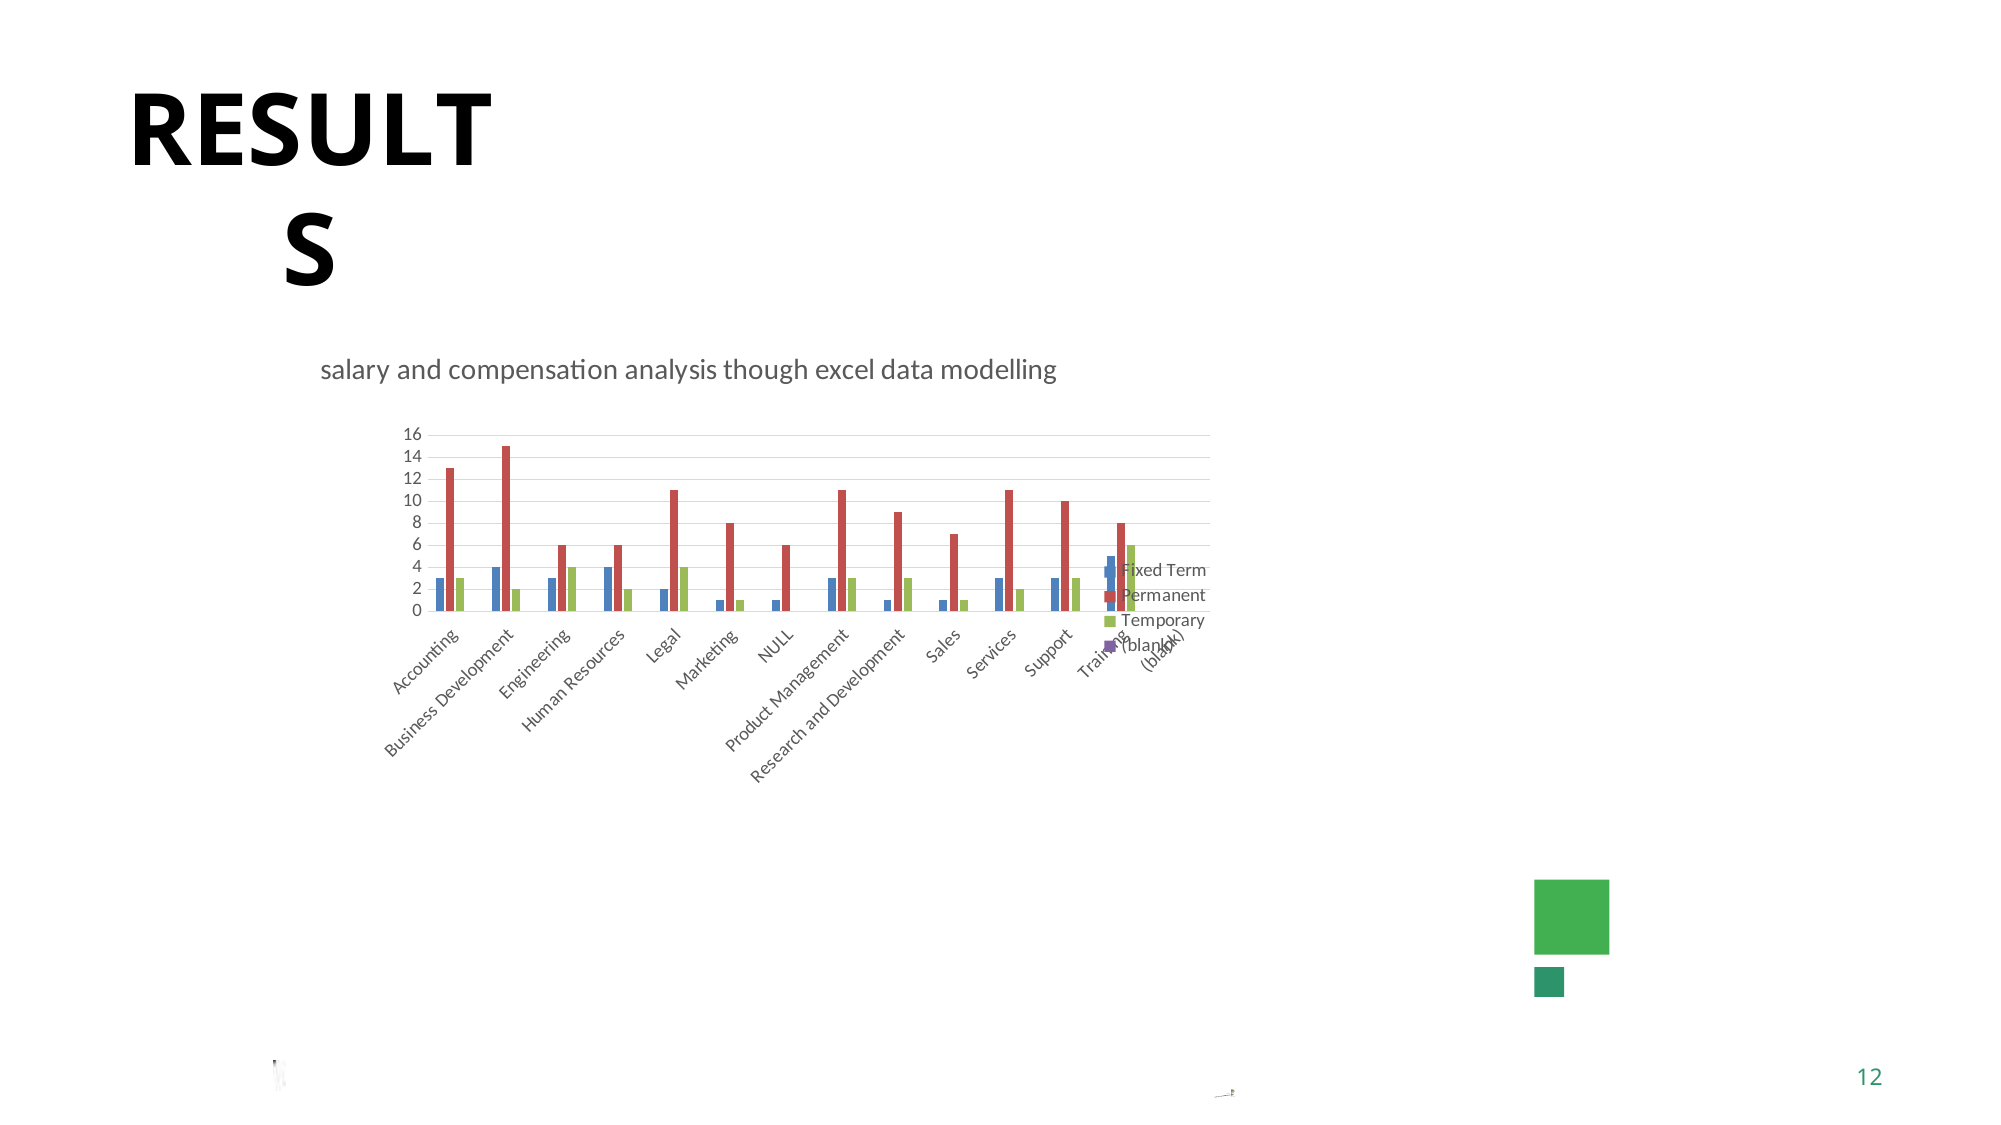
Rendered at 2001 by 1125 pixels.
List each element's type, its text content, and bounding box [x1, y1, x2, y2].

title RESULTS [123, 63, 524, 188]
text_box 12 [1849, 1061, 1888, 1094]
text_box [1534, 879, 1610, 955]
text_box [1534, 967, 1565, 997]
picture [273, 1060, 286, 1091]
chart [1212, 1090, 1238, 1098]
chart [63, 334, 1227, 885]
